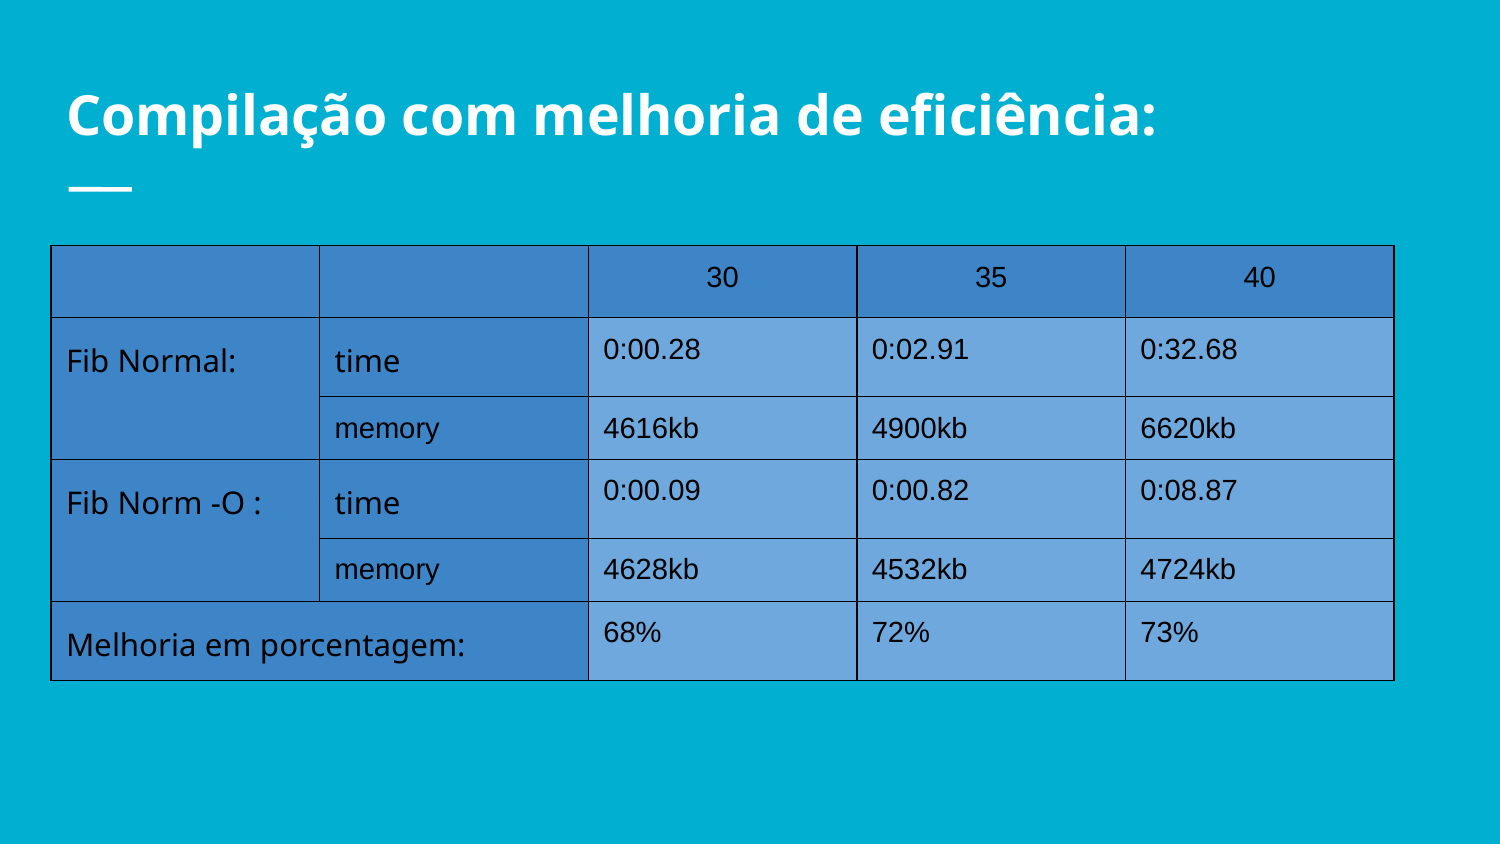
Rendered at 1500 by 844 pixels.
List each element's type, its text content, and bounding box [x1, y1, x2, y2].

table_header 35 [858, 246, 1125, 317]
table_cell 6620kb [1126, 397, 1393, 459]
table_cell time [320, 318, 588, 396]
table_cell Melhoria em porcentagem: [52, 602, 588, 680]
table_cell 0:00.09 [589, 460, 856, 538]
table_header [52, 246, 319, 317]
table_cell 68% [589, 602, 856, 680]
table_cell 4616kb [589, 397, 856, 459]
table_cell memory [320, 539, 588, 601]
table_cell memory [320, 397, 588, 459]
table_header [320, 246, 588, 317]
table_cell 0:02.91 [858, 318, 1125, 396]
table_cell Fib Norm -O : [52, 460, 319, 601]
title Compilação com melhoria de eficiência: [51, 61, 1449, 167]
table_cell 4724kb [1126, 539, 1393, 601]
table_header 30 [589, 246, 856, 317]
table_cell 0:32.68 [1126, 318, 1393, 396]
table_cell Fib Normal: [52, 318, 319, 459]
table_cell 73% [1126, 602, 1393, 680]
table_cell 72% [858, 602, 1125, 680]
table_cell 0:00.82 [858, 460, 1125, 538]
table_cell 4628kb [589, 539, 856, 601]
table_header 40 [1126, 246, 1393, 317]
table_cell 4532kb [858, 539, 1125, 601]
list [51, 232, 1456, 803]
table_cell 4900kb [858, 397, 1125, 459]
table_cell time [320, 460, 588, 538]
table_cell 0:00.28 [589, 318, 856, 396]
table_cell 0:08.87 [1126, 460, 1393, 538]
